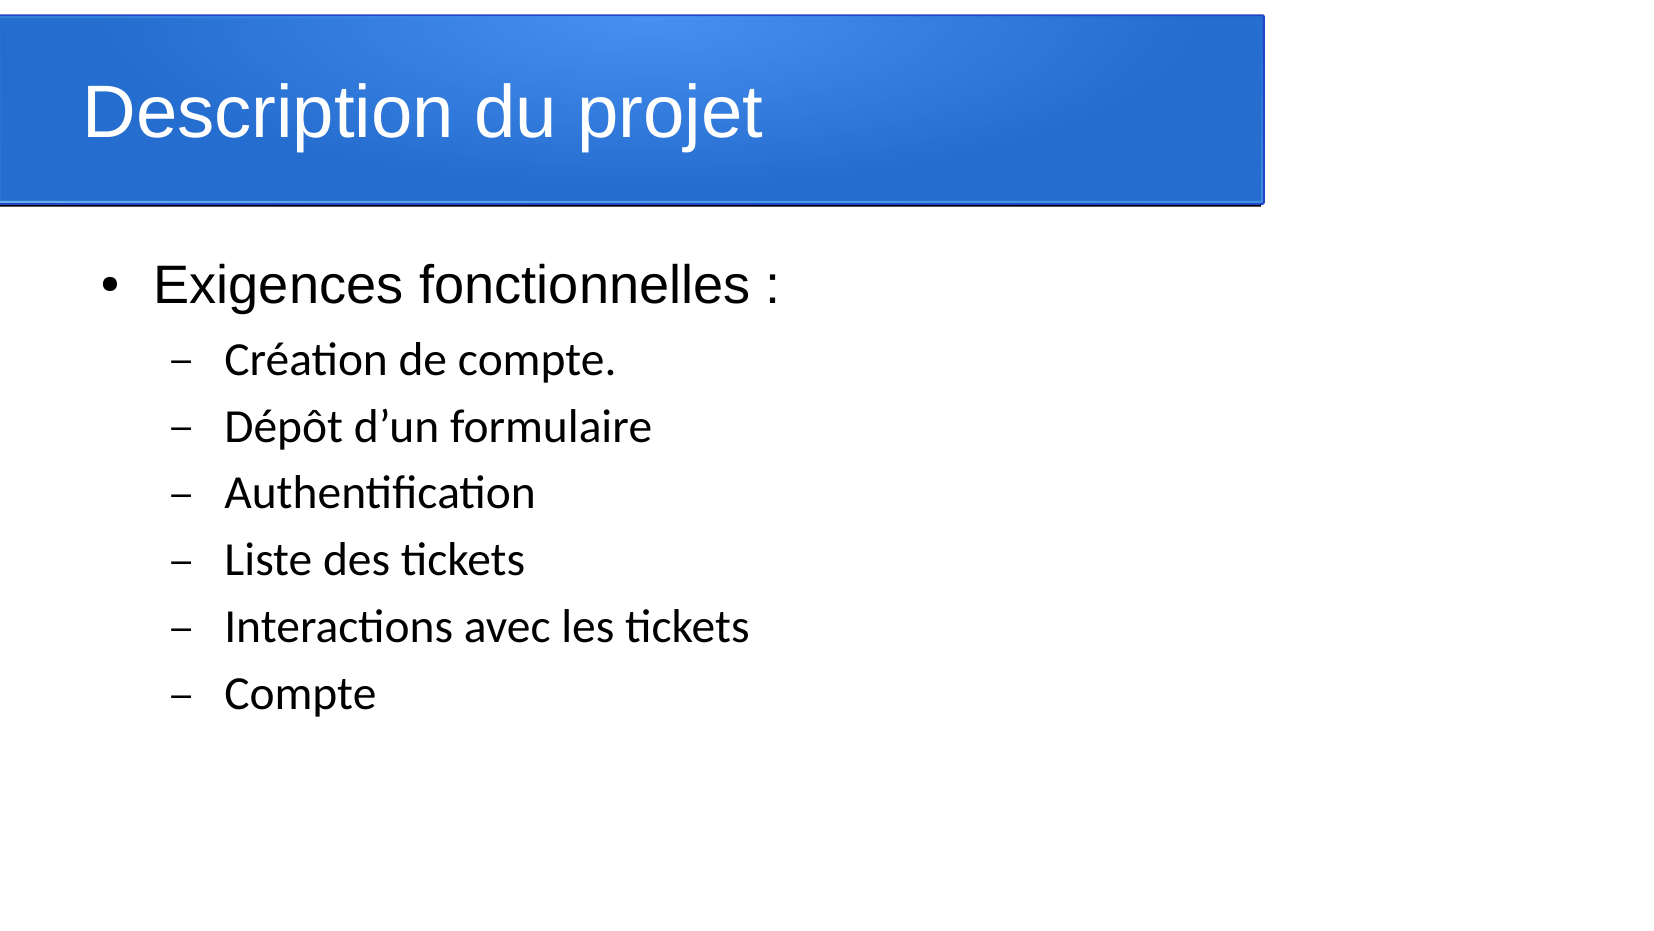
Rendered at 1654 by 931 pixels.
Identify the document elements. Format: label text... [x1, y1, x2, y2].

list Exigences fonctionnelles : Création de compte. Dépôt d’un formulaire Authentification Liste des tickets Interactions avec les tickets Compte [82, 255, 1571, 795]
title Description du projet [82, 35, 1235, 189]
